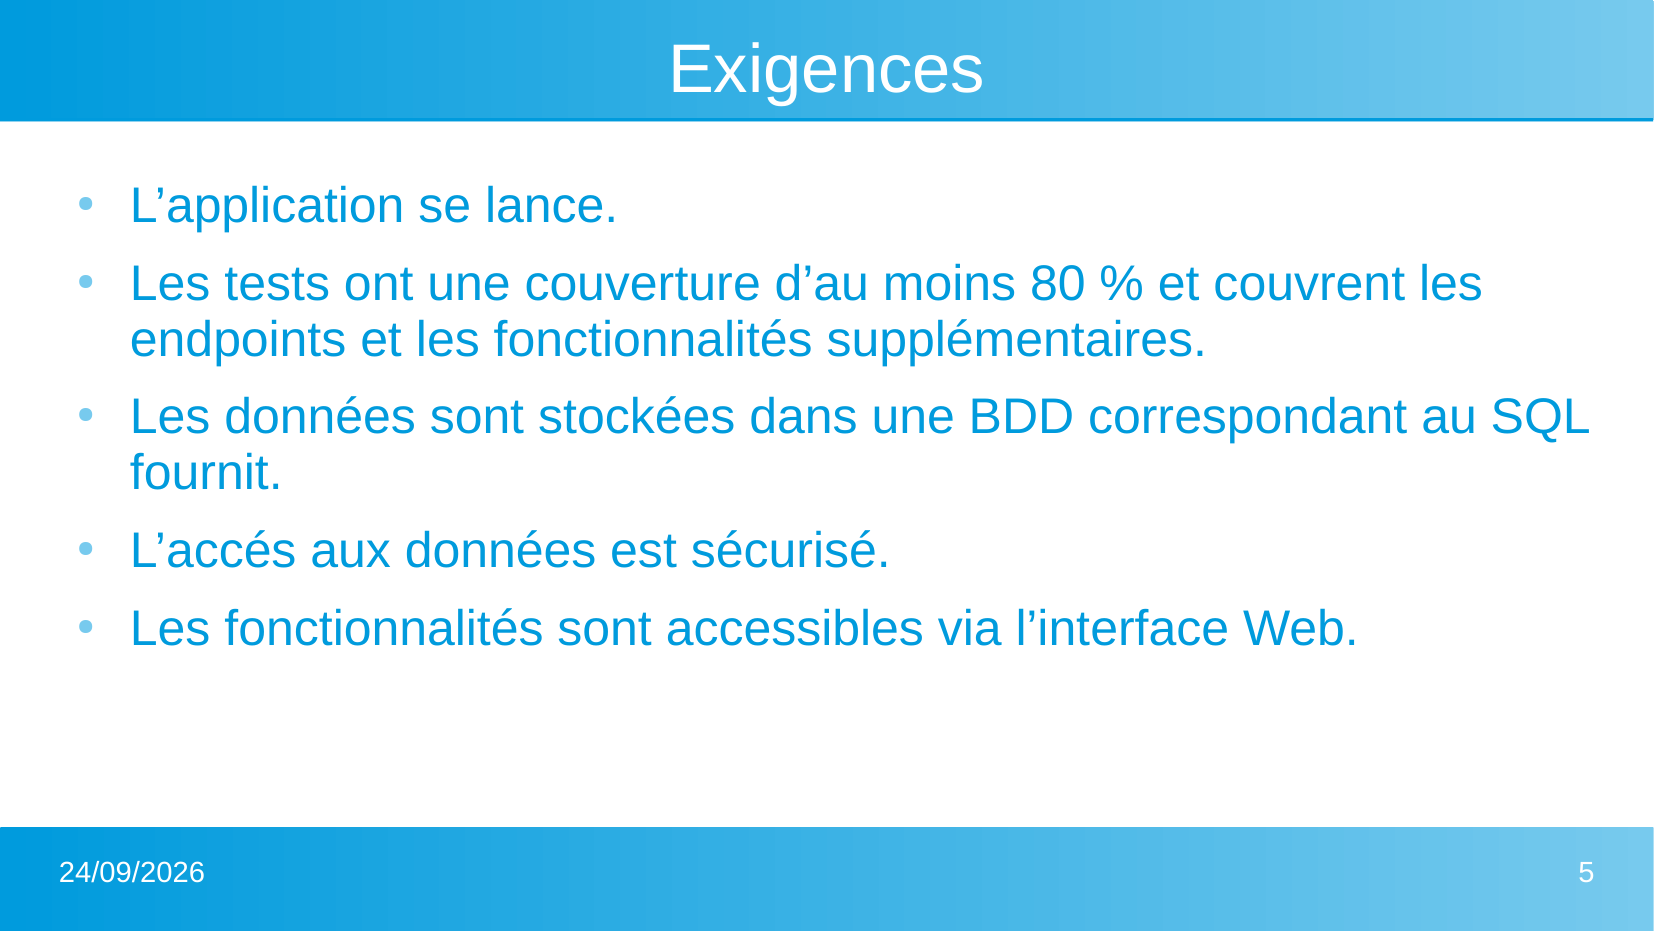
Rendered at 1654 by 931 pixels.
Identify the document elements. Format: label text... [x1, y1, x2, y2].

list L’application se lance. Les tests ont une couverture d’au moins 80 % et couvrent les endpoints et les fonctionnalités supplémentaires. Les données sont stockées dans une BDD correspondant au SQL fournit. L’accés aux données est sécurisé. Les fonctionnalités sont accessibles via l’interface Web. [59, 177, 1595, 768]
title Exigences [59, 29, 1595, 108]
